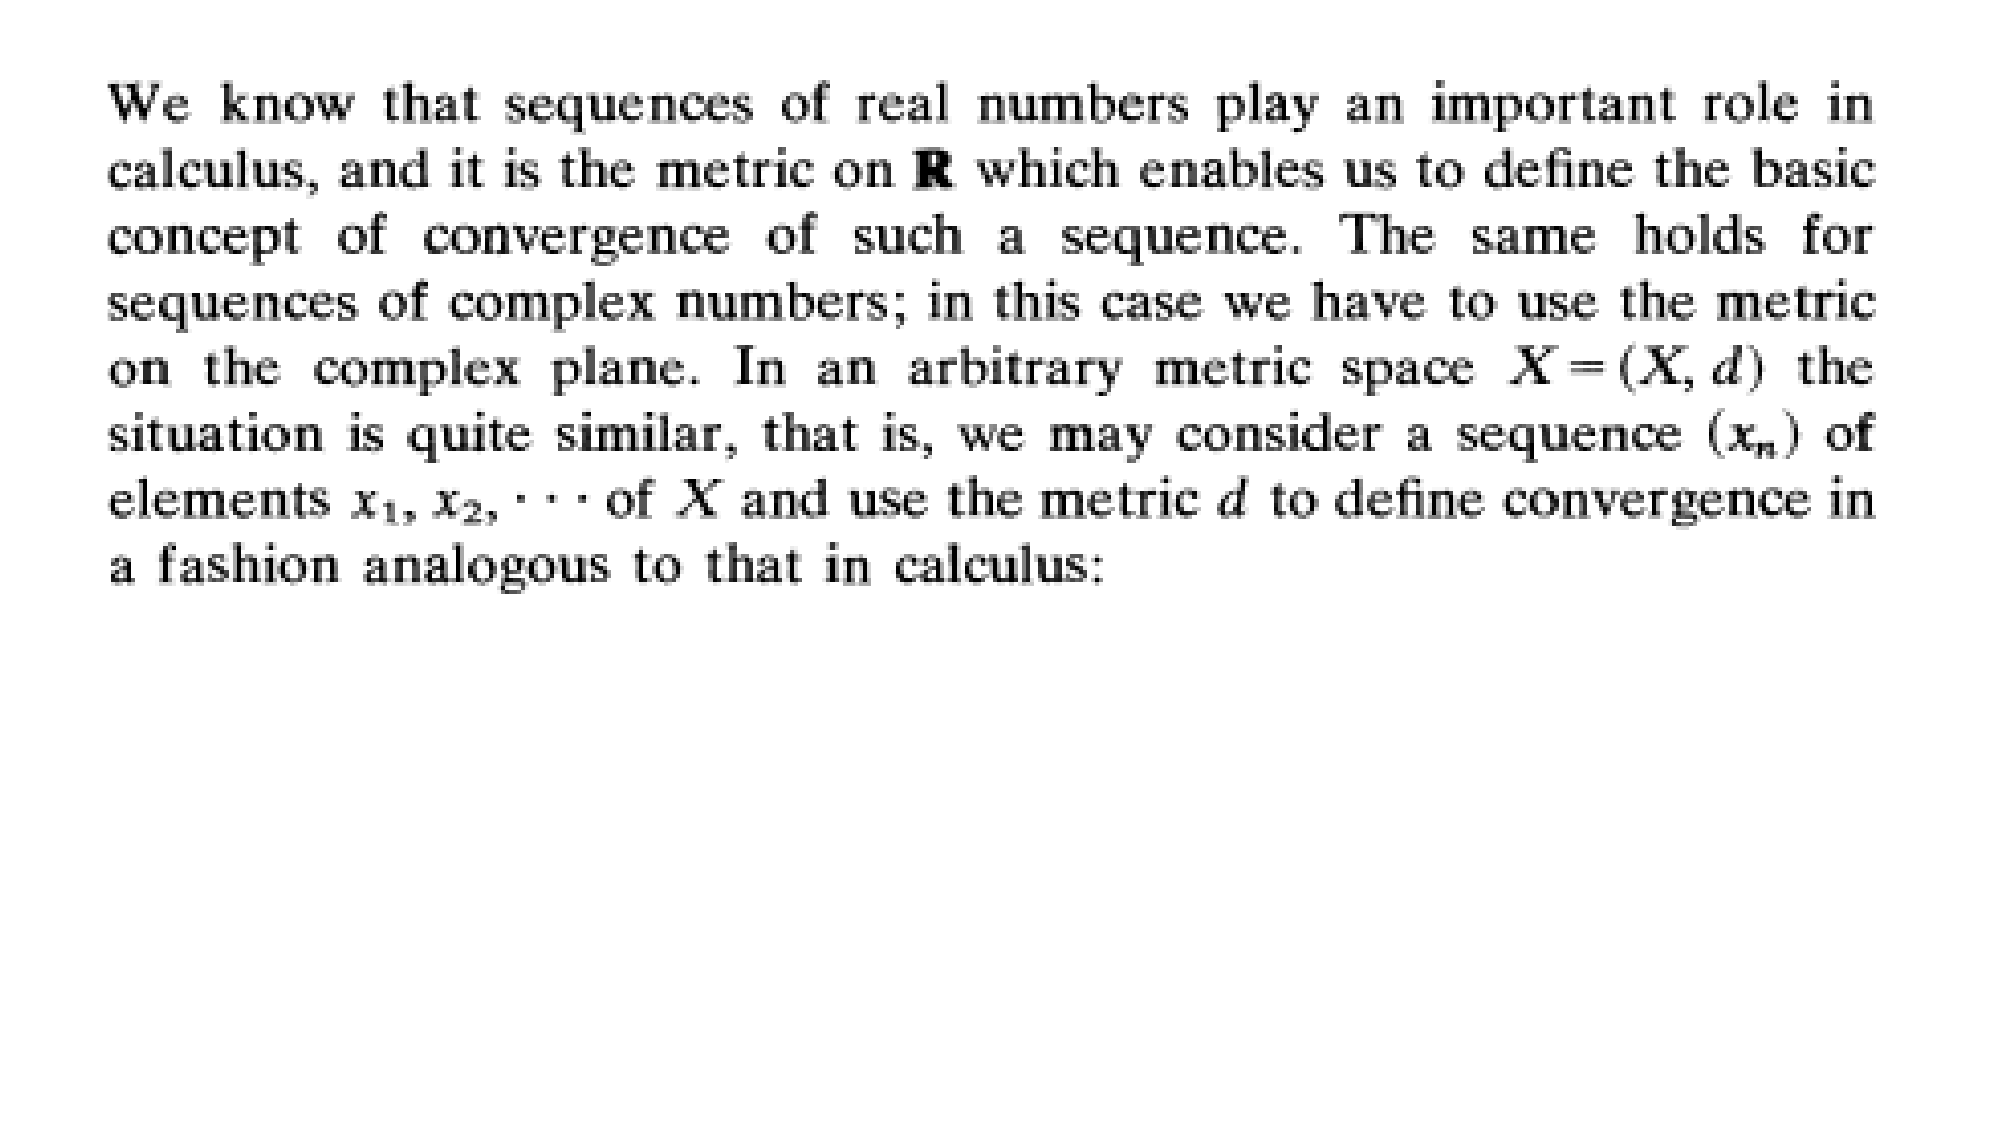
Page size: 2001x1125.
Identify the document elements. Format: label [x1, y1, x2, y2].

picture [107, 57, 1917, 595]
